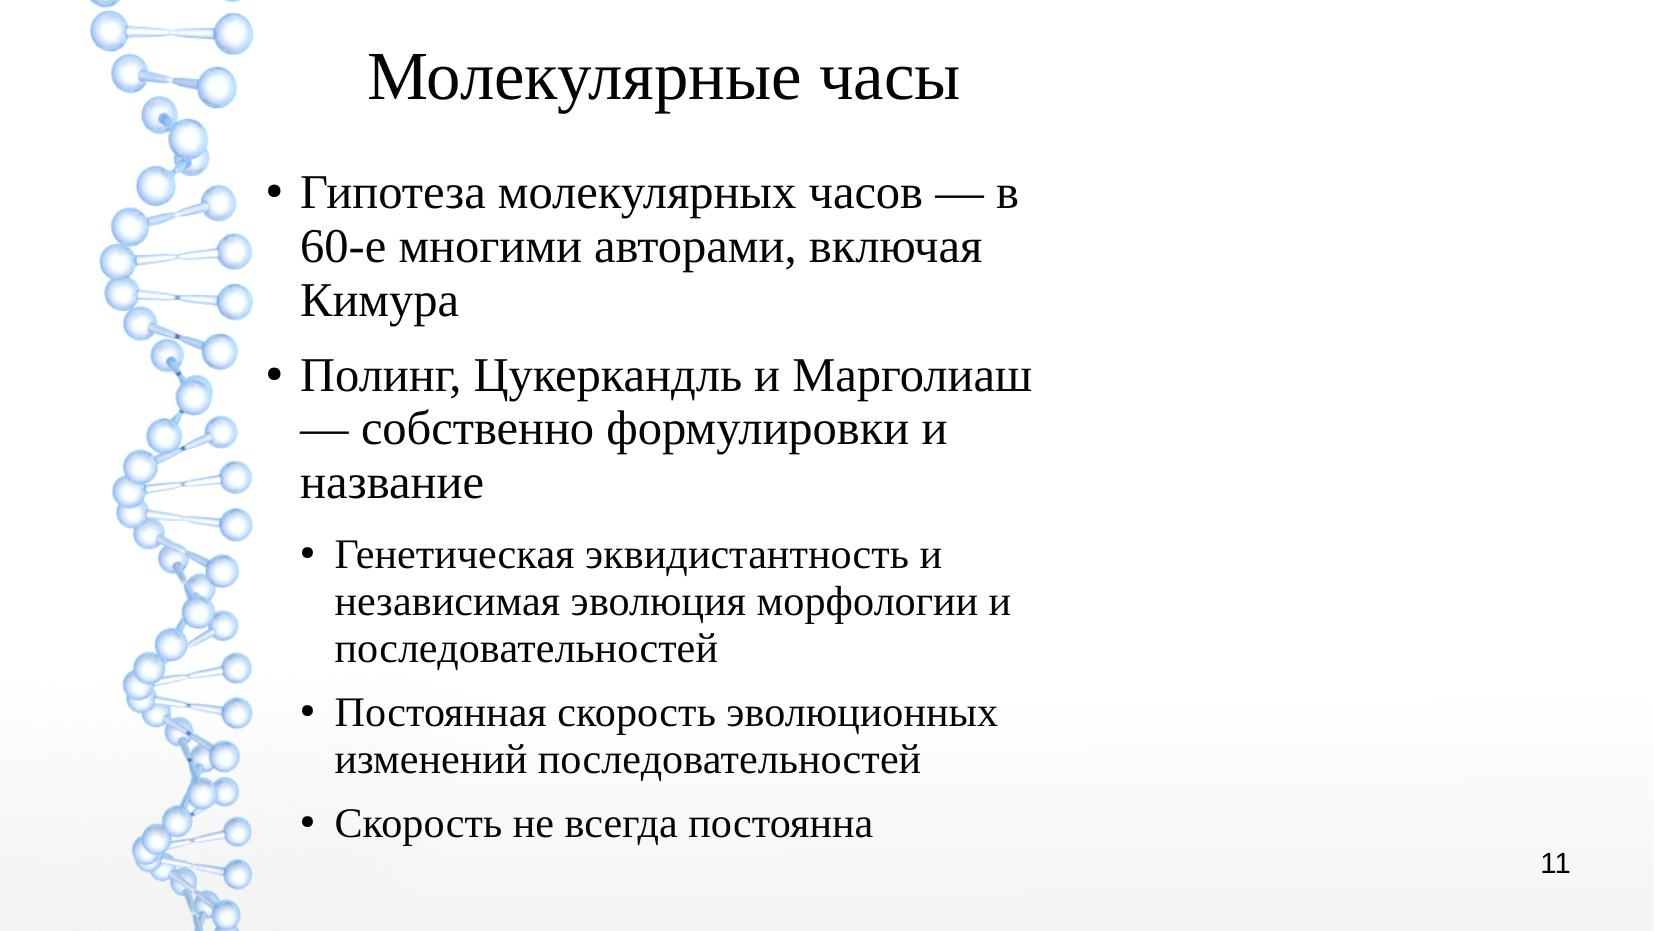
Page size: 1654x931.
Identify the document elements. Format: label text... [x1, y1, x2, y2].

picture [0, 0, 1654, 931]
title Молекулярные часы [0, 0, 1329, 154]
list Гипотеза молекулярных часов — в 60-е многими авторами, включая Кимура Полинг, Цукеркандль и Марголиаш — собственно формулировки и название Генетическая эквидистантность и независимая эволюция морфологии и последовательностей Постоянная скорость эволюционных изменений последовательностей Скорость не всегда постоянна [265, 165, 1063, 851]
